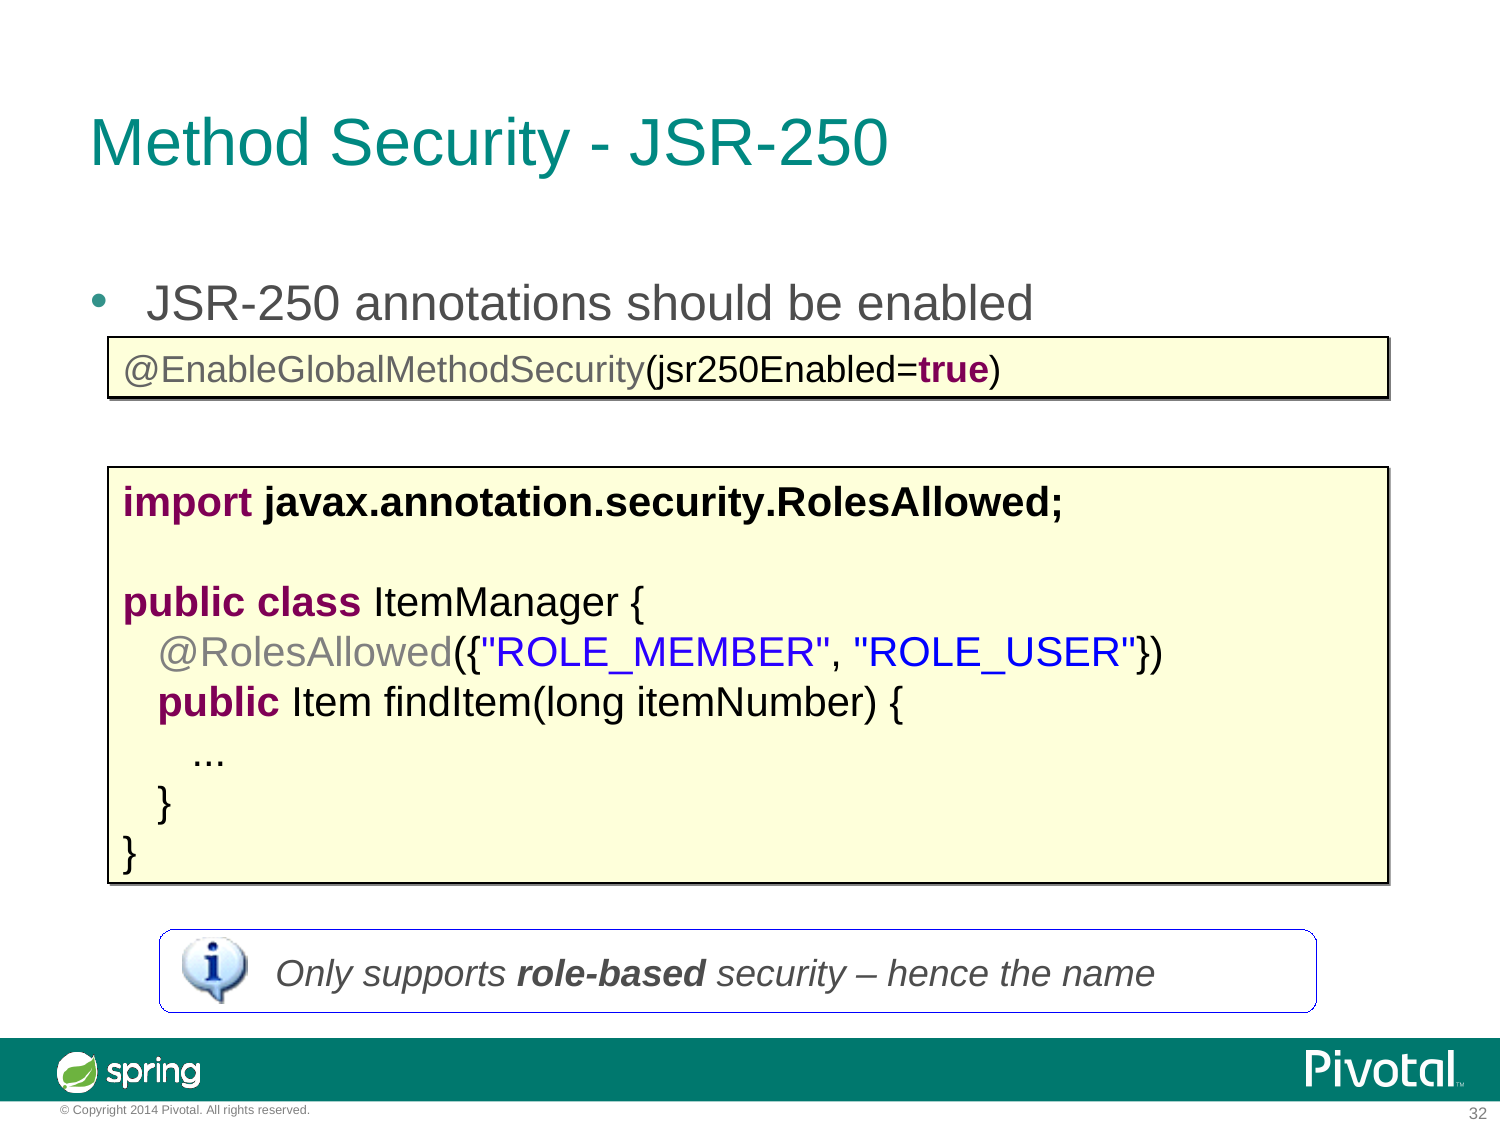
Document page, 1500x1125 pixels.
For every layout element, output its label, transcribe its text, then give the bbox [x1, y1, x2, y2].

picture [1306, 1050, 1464, 1087]
picture [32, 1041, 210, 1103]
list JSR-250 annotations should be enabled [75, 262, 1426, 1005]
picture [182, 937, 248, 1004]
text_box @EnableGlobalMethodSecurity(jsr250Enabled=true) [108, 337, 1388, 398]
text_box Only supports role-based security – hence the name [260, 941, 1268, 1007]
text_box import javax.annotation.security.RolesAllowed; public class ItemManager { @RolesAllowed({"ROLE_MEMBER", "ROLE_USER"}) public Item findItem(long itemNumber) { ... } } [108, 467, 1388, 883]
text_box [159, 929, 1317, 1013]
title Method Security - JSR-250 [75, 45, 1426, 233]
